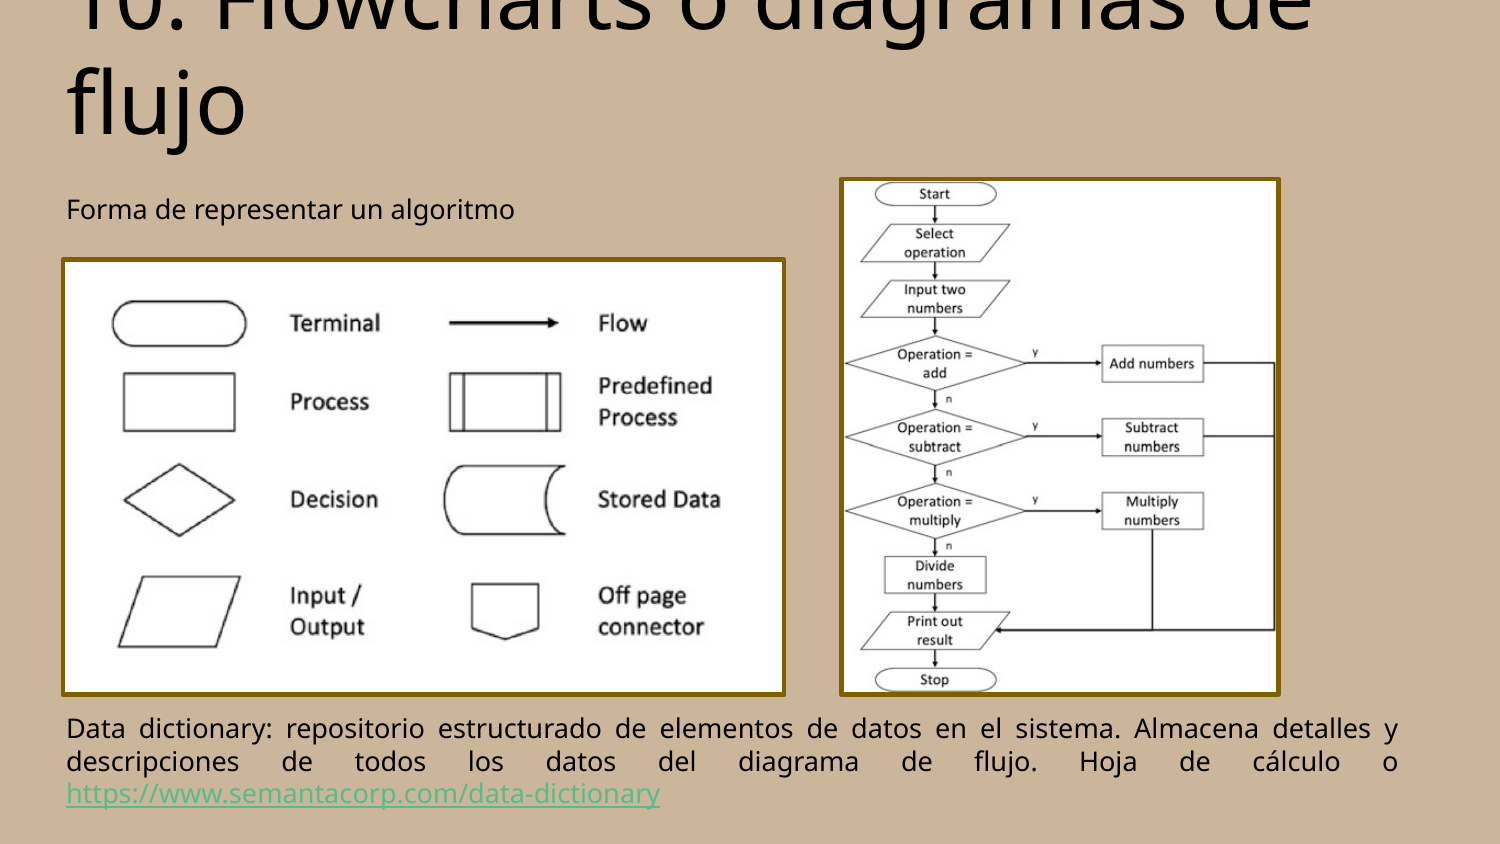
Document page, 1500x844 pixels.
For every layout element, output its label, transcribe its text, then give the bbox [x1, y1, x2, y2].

text_box Data dictionary: repositorio estructurado de elementos de datos en el sistema. Almacena detalles y descripciones de todos los datos del diagrama de flujo. Hoja de cálculo o https://www.semantacorp.com/data-dictionary [51, 720, 1413, 837]
title 10. Flowcharts o diagramas de flujo [51, 30, 1449, 167]
picture [843, 181, 1277, 693]
picture [65, 261, 782, 693]
text_box Forma de representar un algoritmo [51, 166, 1413, 283]
